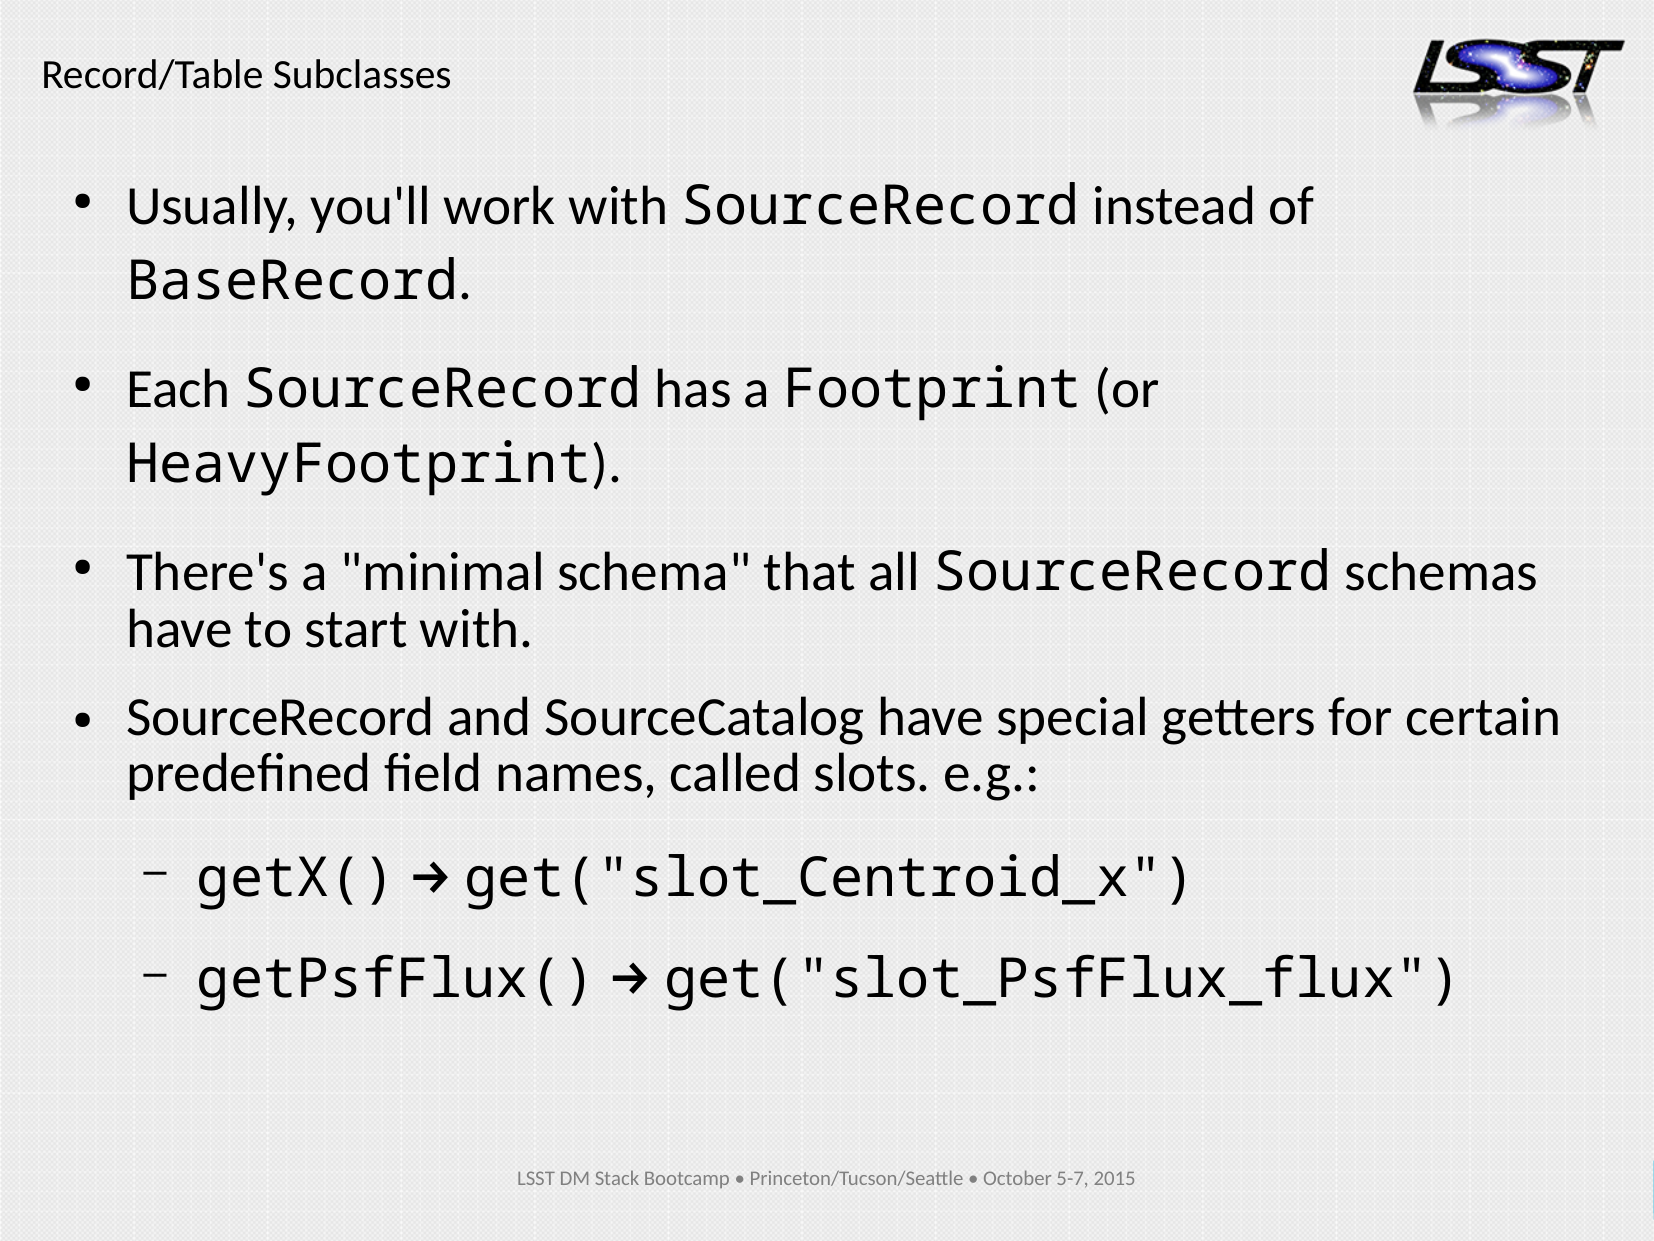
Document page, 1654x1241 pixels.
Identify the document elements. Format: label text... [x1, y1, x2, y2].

title Record/Table Subclasses [41, 27, 1161, 129]
list Usually, you'll work with SourceRecord instead of BaseRecord. Each SourceRecord has a Footprint (or HeavyFootprint). There's a "minimal schema" that all SourceRecord schemas have to start with. SourceRecord and SourceCatalog have special getters for certain predefined field names, called slots. e.g.: getX() Ô get("slot_Centroid_x") getPsfFlux() Ô get("slot_PsfFlux_flux") [55, 165, 1599, 1103]
picture [0, 0, 1654, 1241]
